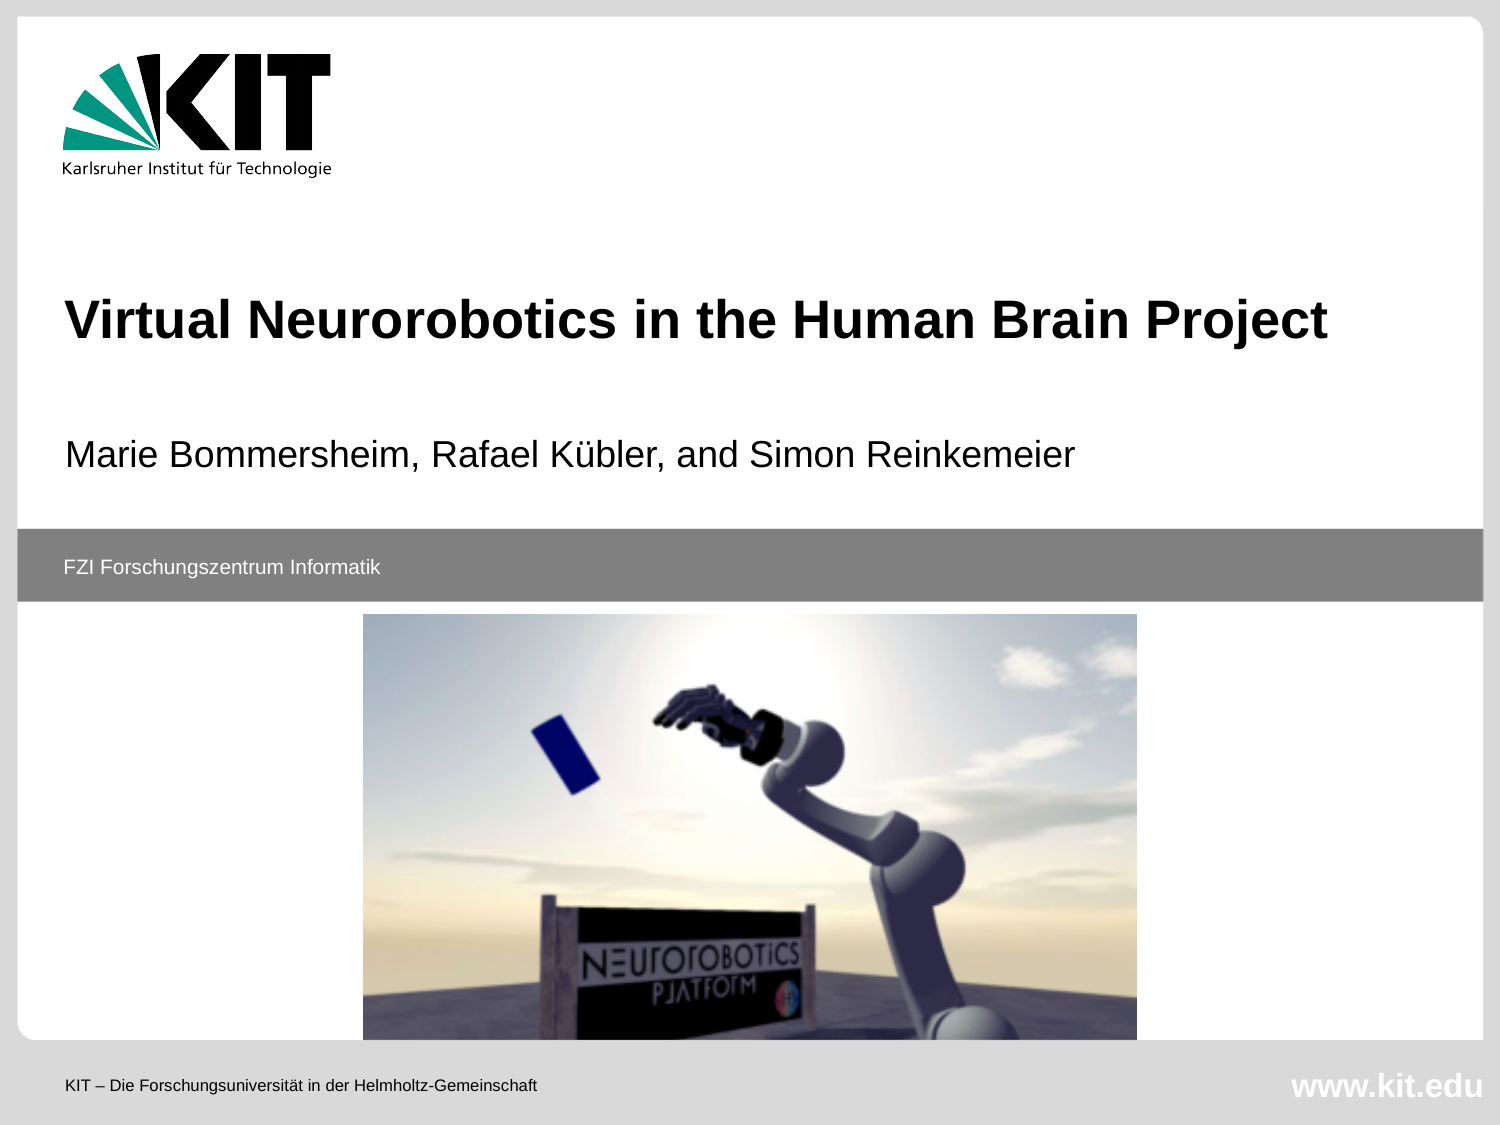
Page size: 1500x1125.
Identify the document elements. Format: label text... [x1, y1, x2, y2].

picture [0, 0, 1500, 1125]
text_box Virtual Neurorobotics in the Human Brain Project [64, 231, 1442, 350]
text_box Marie Bommersheim, Rafael Kübler, and Simon Reinkemeier [65, 385, 1439, 488]
